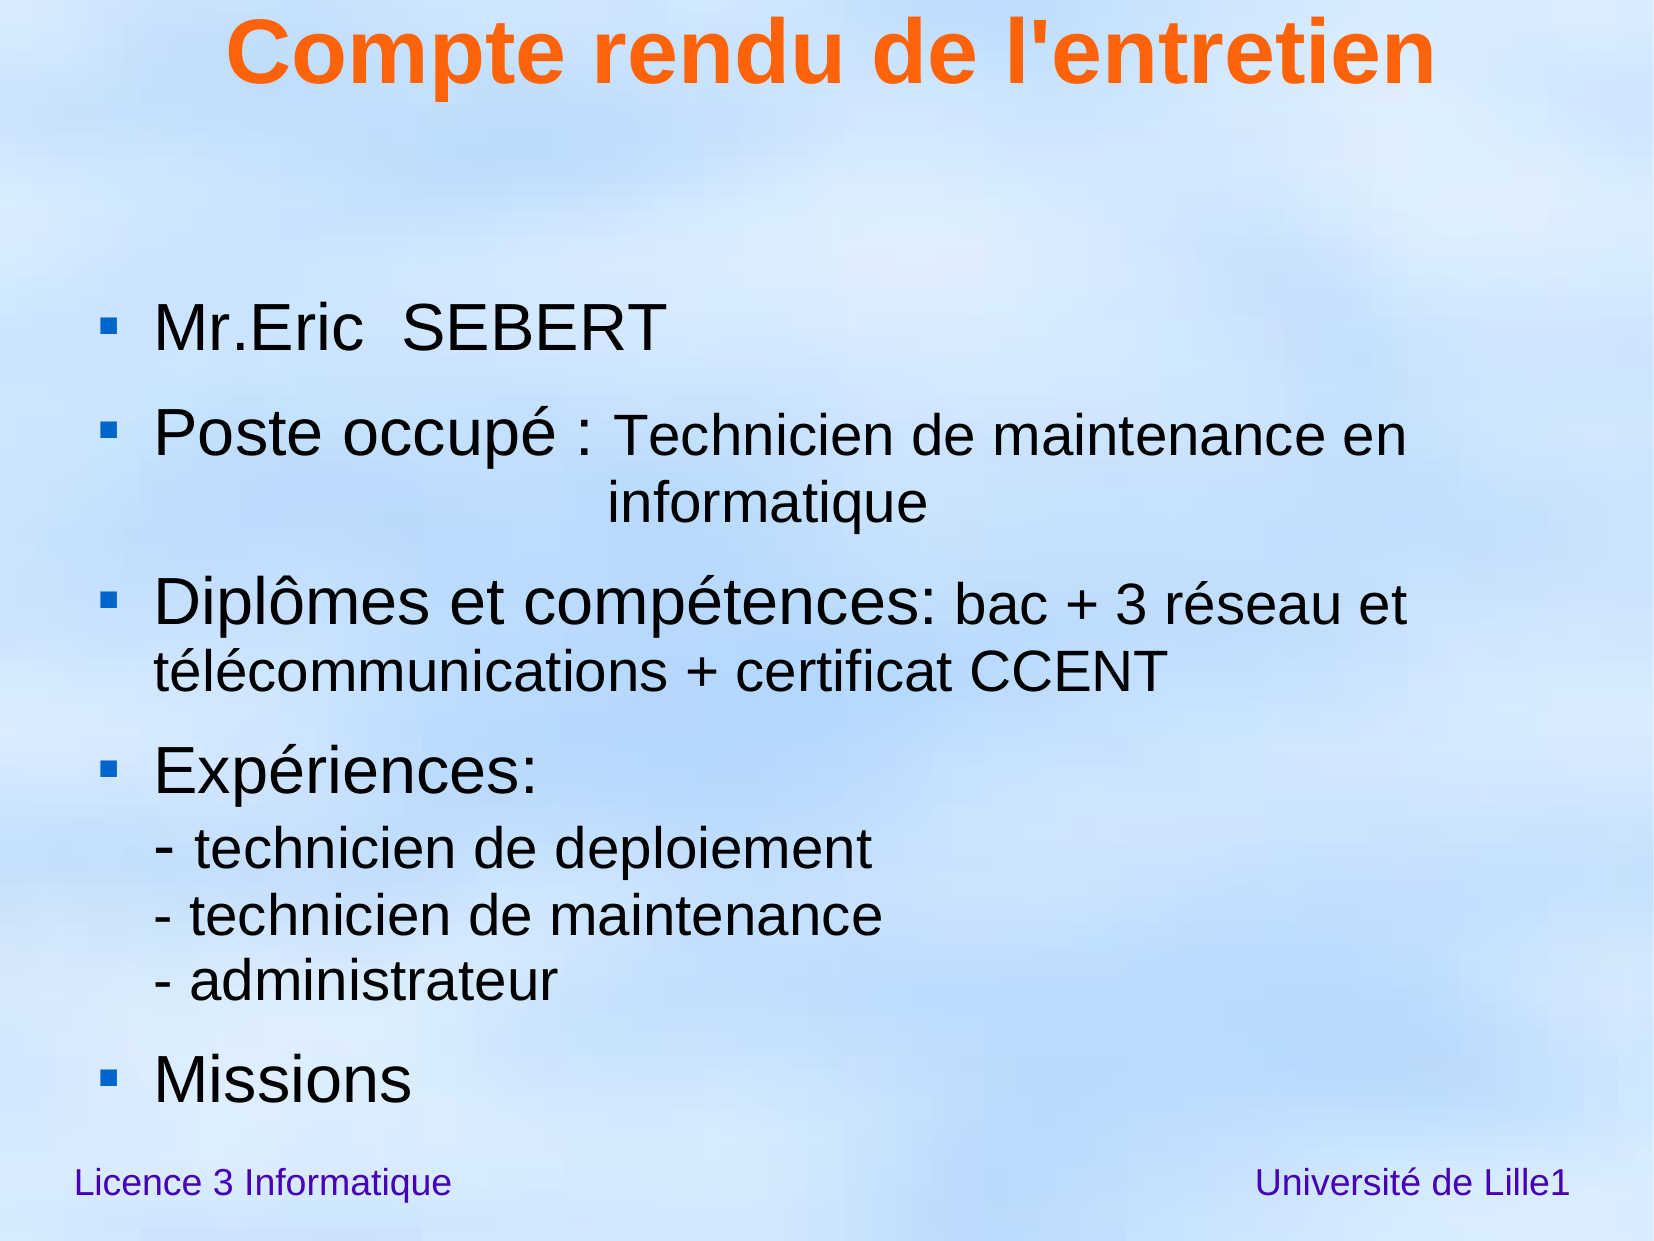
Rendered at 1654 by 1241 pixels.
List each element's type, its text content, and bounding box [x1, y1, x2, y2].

picture [0, 0, 1654, 1241]
text_box Licence 3 Informatique Université de Lille1 [59, 1153, 1625, 1211]
list Mr.Eric SEBERT Poste occupé : Technicien de maintenance en informatique Diplômes et compétences: bac + 3 réseau et télécommunications + certificat CCENT Expériences: - technicien de deploiement - technicien de maintenance - administrateur Missions [82, 290, 1571, 1118]
title Compte rendu de l'entretien [88, 0, 1577, 119]
